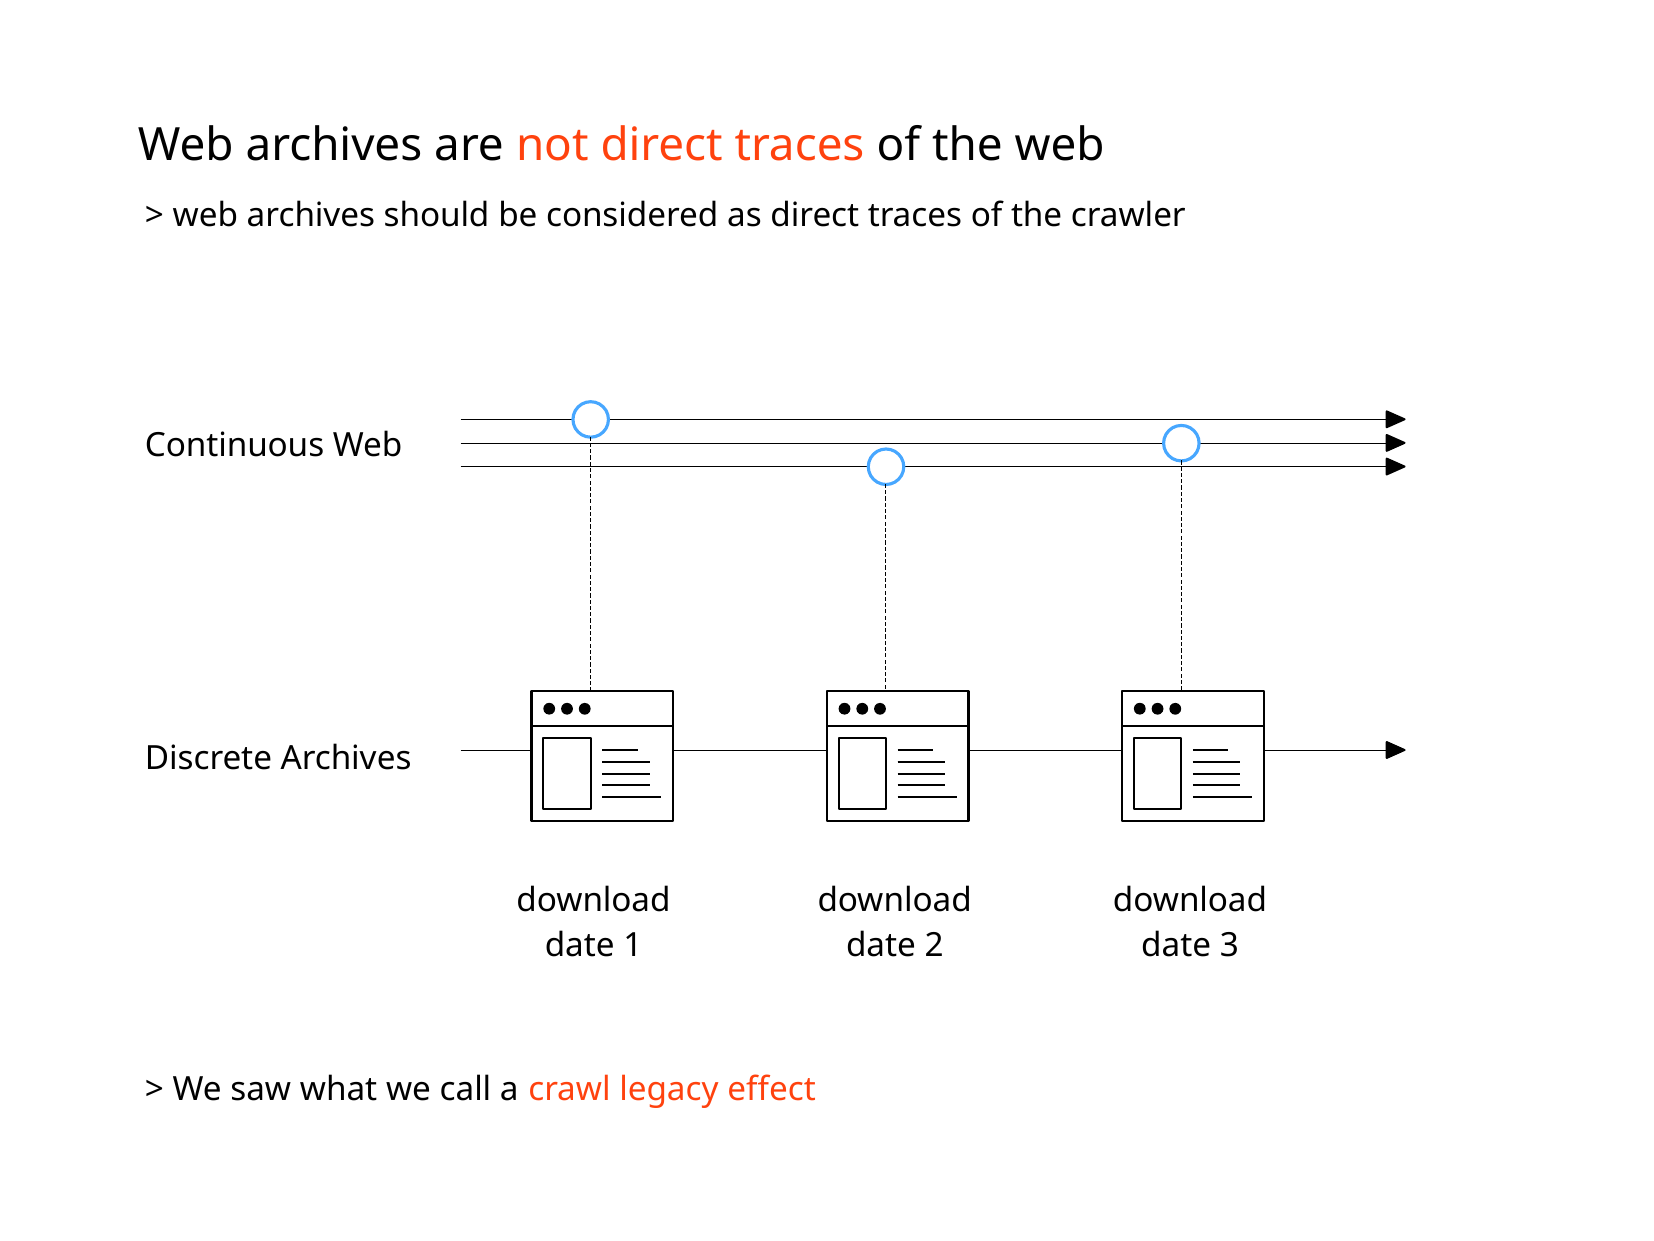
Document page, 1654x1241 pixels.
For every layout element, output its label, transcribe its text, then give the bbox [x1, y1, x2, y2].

text_box download date 1 [501, 868, 686, 962]
text_box [531, 690, 674, 821]
text_box [1122, 690, 1264, 725]
text_box > We saw what we call a crawl legacy effect [130, 1057, 834, 1112]
text_box Discrete Archives [130, 726, 424, 781]
text_box [868, 448, 904, 485]
text_box download date 2 [802, 868, 987, 963]
text_box [826, 726, 969, 821]
text_box [1163, 425, 1200, 461]
text_box download date 3 [1098, 868, 1282, 963]
text_box [826, 690, 969, 725]
text_box > web archives should be considered as direct traces of the crawler [130, 183, 1190, 238]
text_box [1122, 727, 1264, 821]
text_box [572, 401, 609, 438]
text_box Web archives are not direct traces of the web [123, 118, 1191, 233]
text_box Continuous Web [130, 413, 415, 468]
